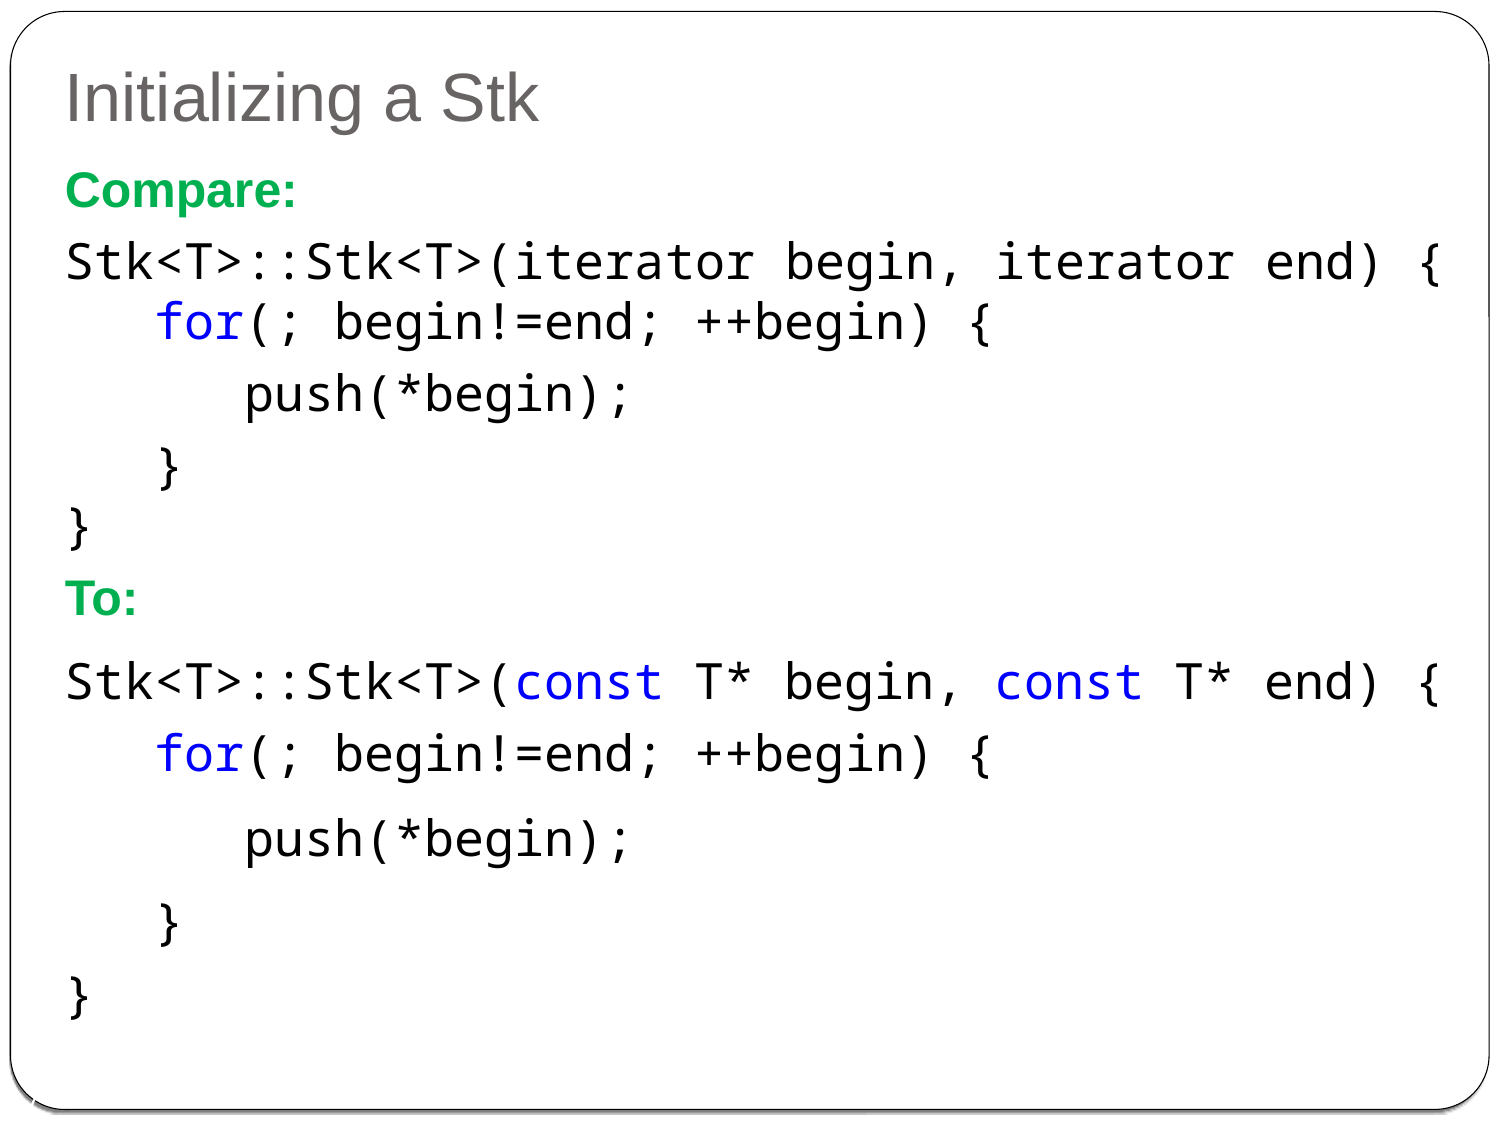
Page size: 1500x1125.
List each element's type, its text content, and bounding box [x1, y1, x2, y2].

slide_number <number> [0, 1074, 50, 1125]
title Initializing a Stk [50, 45, 1450, 149]
list Compare: Stk<T>::Stk<T>(iterator begin, iterator end) { for(; begin!=end; ++begin) { push(*begin); } } To: Stk<T>::Stk<T>(const T* begin, const T* end) { for(; begin!=end; ++begin) { push(*begin); } } [50, 149, 1500, 1088]
